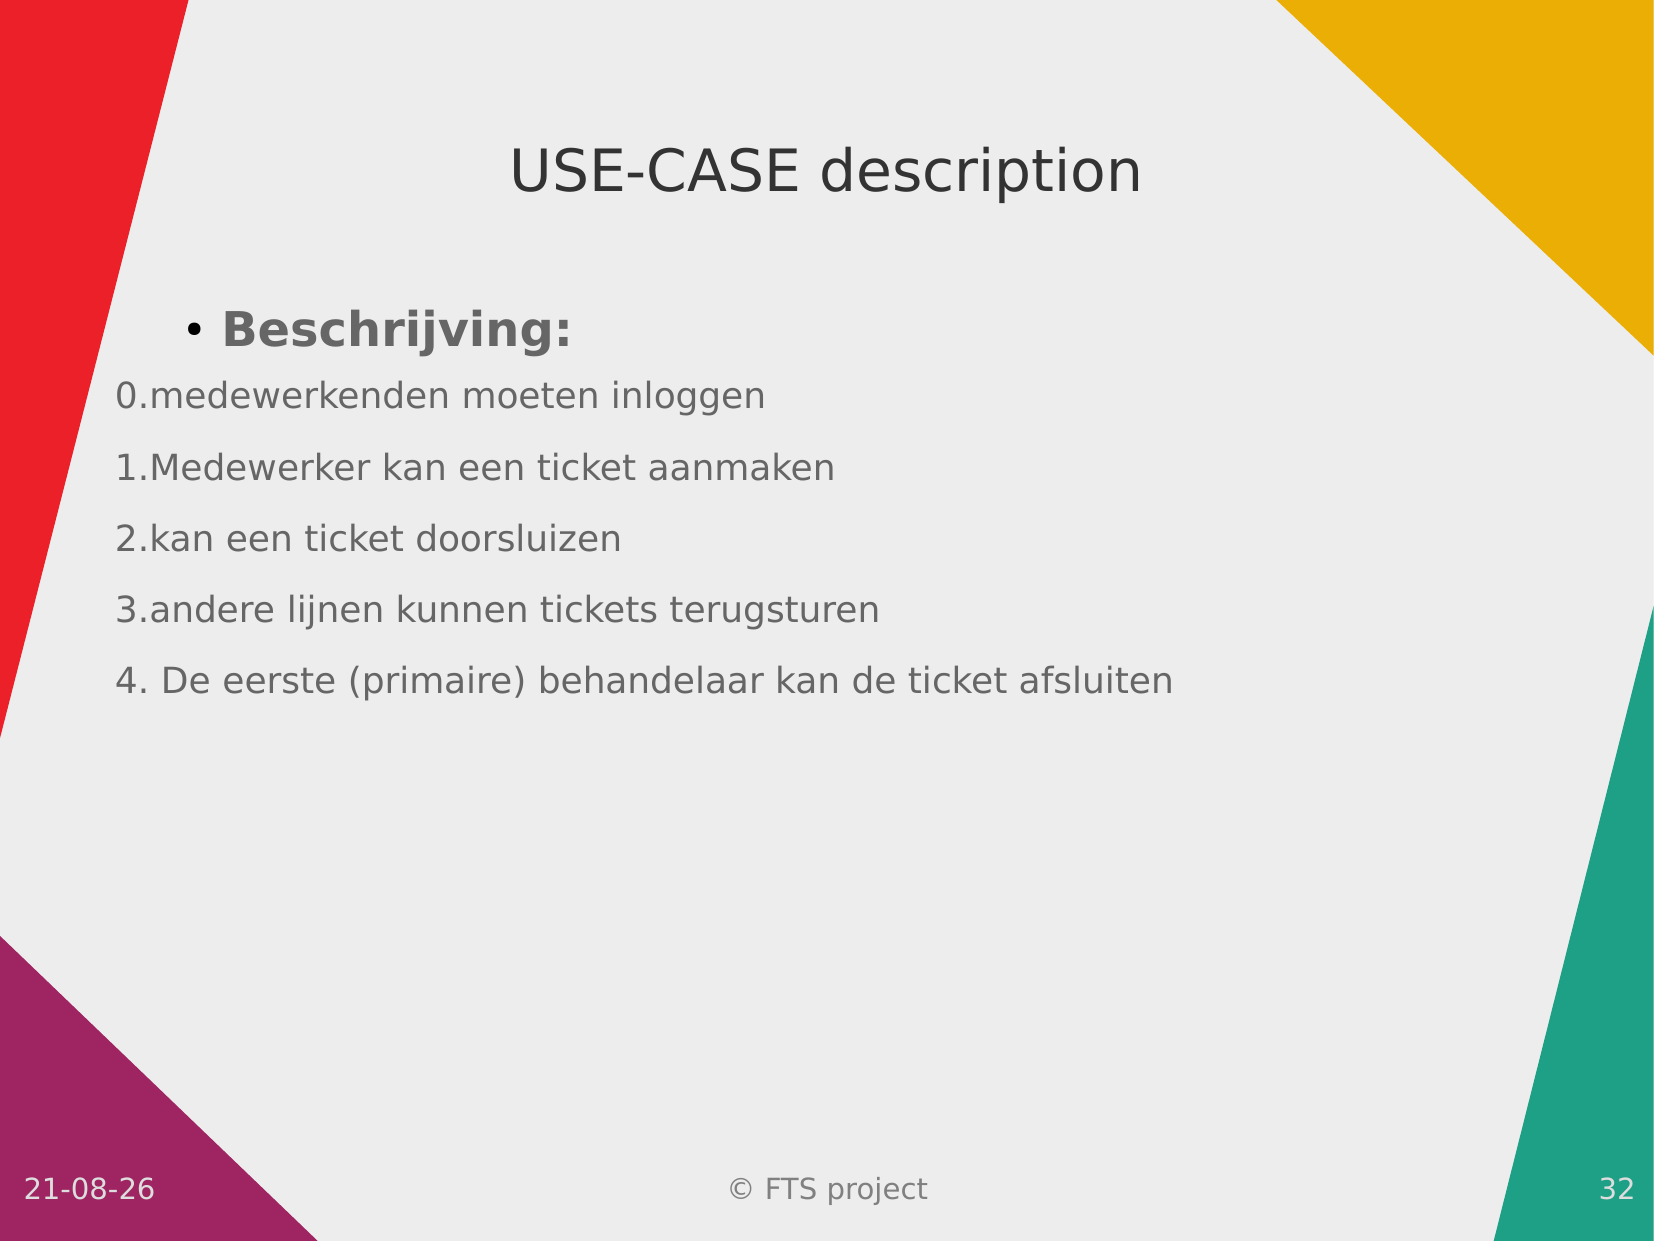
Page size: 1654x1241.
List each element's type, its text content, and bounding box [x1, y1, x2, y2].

list Beschrijving: 0.medewerkenden moeten inloggen 1.Medewerker kan een ticket aanmaken 2.kan een ticket doorsluizen 3.andere lijnen kunnen tickets terugsturen 4. De eerste (primaire) behandelaar kan de ticket afsluiten [114, 301, 1539, 1033]
title USE-CASE description [114, 73, 1539, 270]
